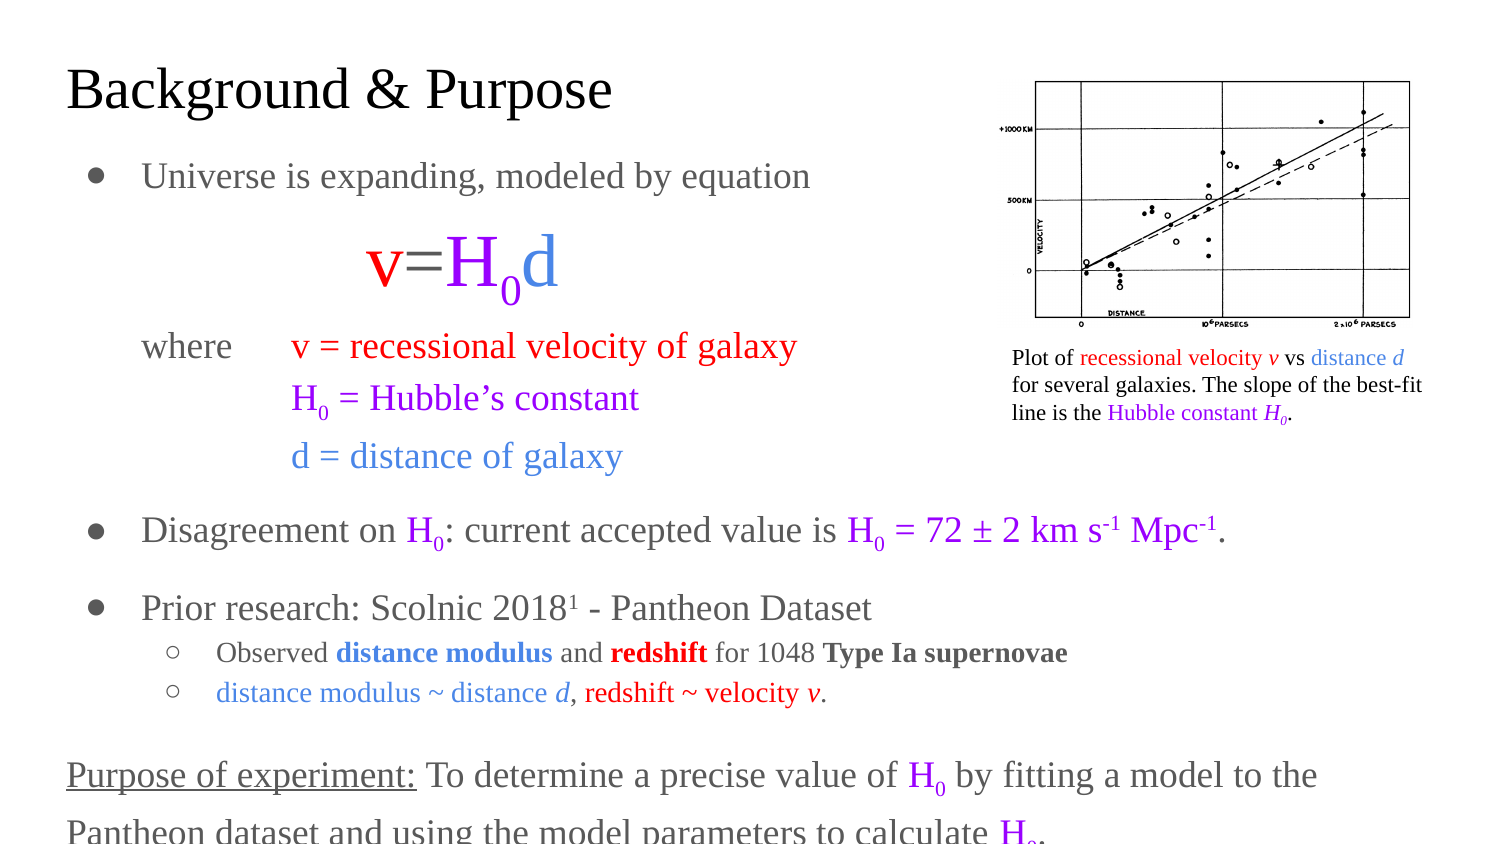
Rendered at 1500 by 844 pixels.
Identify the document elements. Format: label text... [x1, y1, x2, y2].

picture [997, 79, 1413, 327]
text_box Plot of recessional velocity v vs distance d for several galaxies. The slope of the best-fit line is the Hubble constant H0. [996, 327, 1449, 459]
title Background & Purpose [51, 35, 1449, 129]
list Universe is expanding, modeled by equation v=H0d where v = recessional velocity of galaxy H0 = Hubble’s constant d = distance of galaxy Disagreement on H0: current accepted value is H0 = 72 ± 2 km s-1 Mpc-1. Prior research: Scolnic 20181 - Pantheon Dataset Observed distance modulus and redshift for 1048 Type Ia supernovae distance modulus ~ distance d, redshift ~ velocity v. Purpose of experiment: To determine a precise value of H0 by fitting a model to the Pantheon dataset and using the model parameters to calculate H0. [51, 129, 1449, 780]
